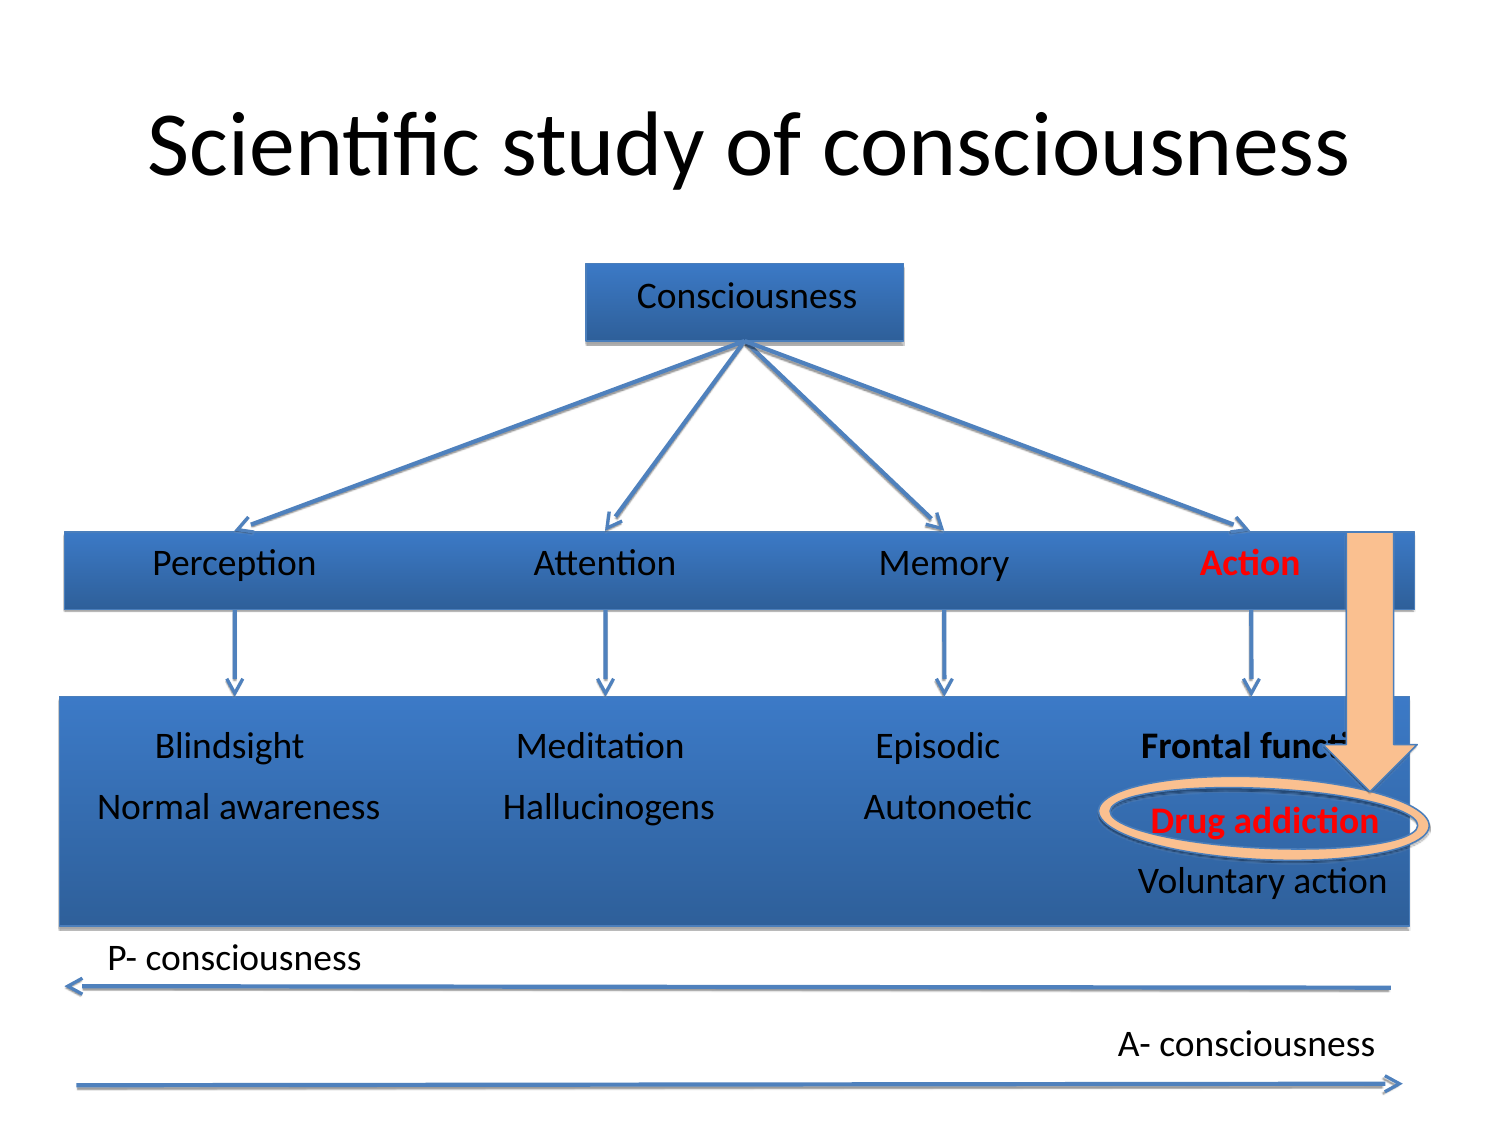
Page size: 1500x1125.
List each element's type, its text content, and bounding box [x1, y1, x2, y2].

text_box Drug addiction [1135, 788, 1395, 848]
text_box Autonoetic [848, 774, 1047, 835]
text_box Action [1185, 530, 1316, 591]
text_box Normal awareness [82, 774, 395, 835]
text_box Scientific study of consciousness [75, 45, 1425, 233]
text_box Frontal function [1394, 713, 1406, 744]
text_box Episodic [860, 713, 1016, 774]
text_box P- consciousness [92, 925, 377, 986]
text_box Hallucinogens [488, 774, 731, 835]
text_box A- consciousness [1103, 1011, 1391, 1072]
text_box Frontal function [1126, 713, 1351, 774]
text_box Blindsight [140, 713, 320, 774]
text_box [585, 263, 904, 341]
text_box [59, 531, 1430, 926]
text_box Consciousness [622, 263, 873, 324]
text_box Meditation [501, 713, 700, 774]
text_box Perception [137, 530, 332, 591]
text_box Memory [864, 530, 1025, 591]
text_box Voluntary action [1123, 848, 1403, 908]
text_box Attention [518, 530, 692, 591]
